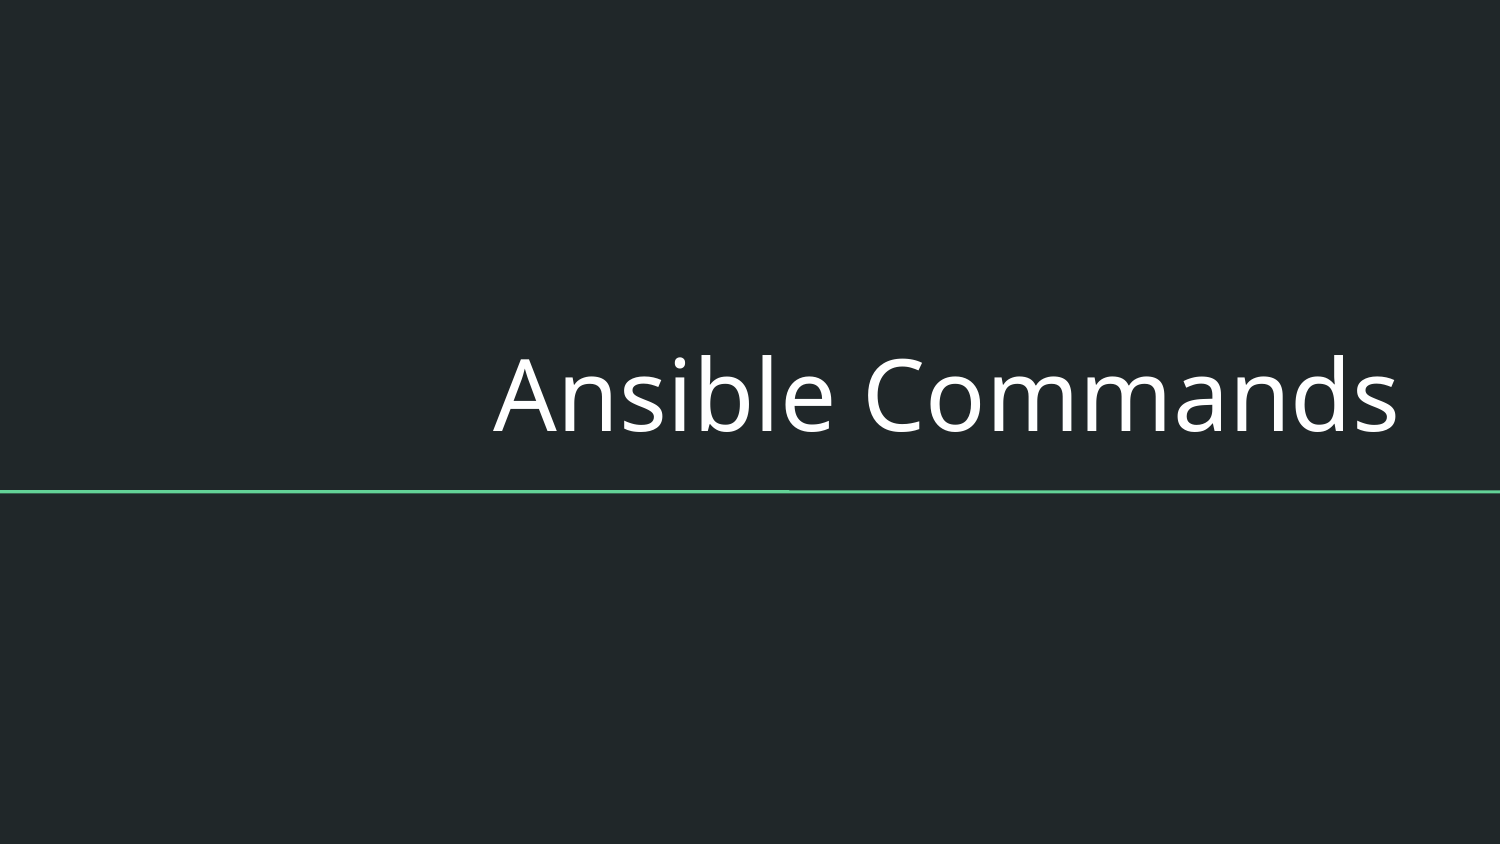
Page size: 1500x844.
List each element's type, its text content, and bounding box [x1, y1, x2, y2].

title Ansible Commands [83, 206, 1417, 467]
